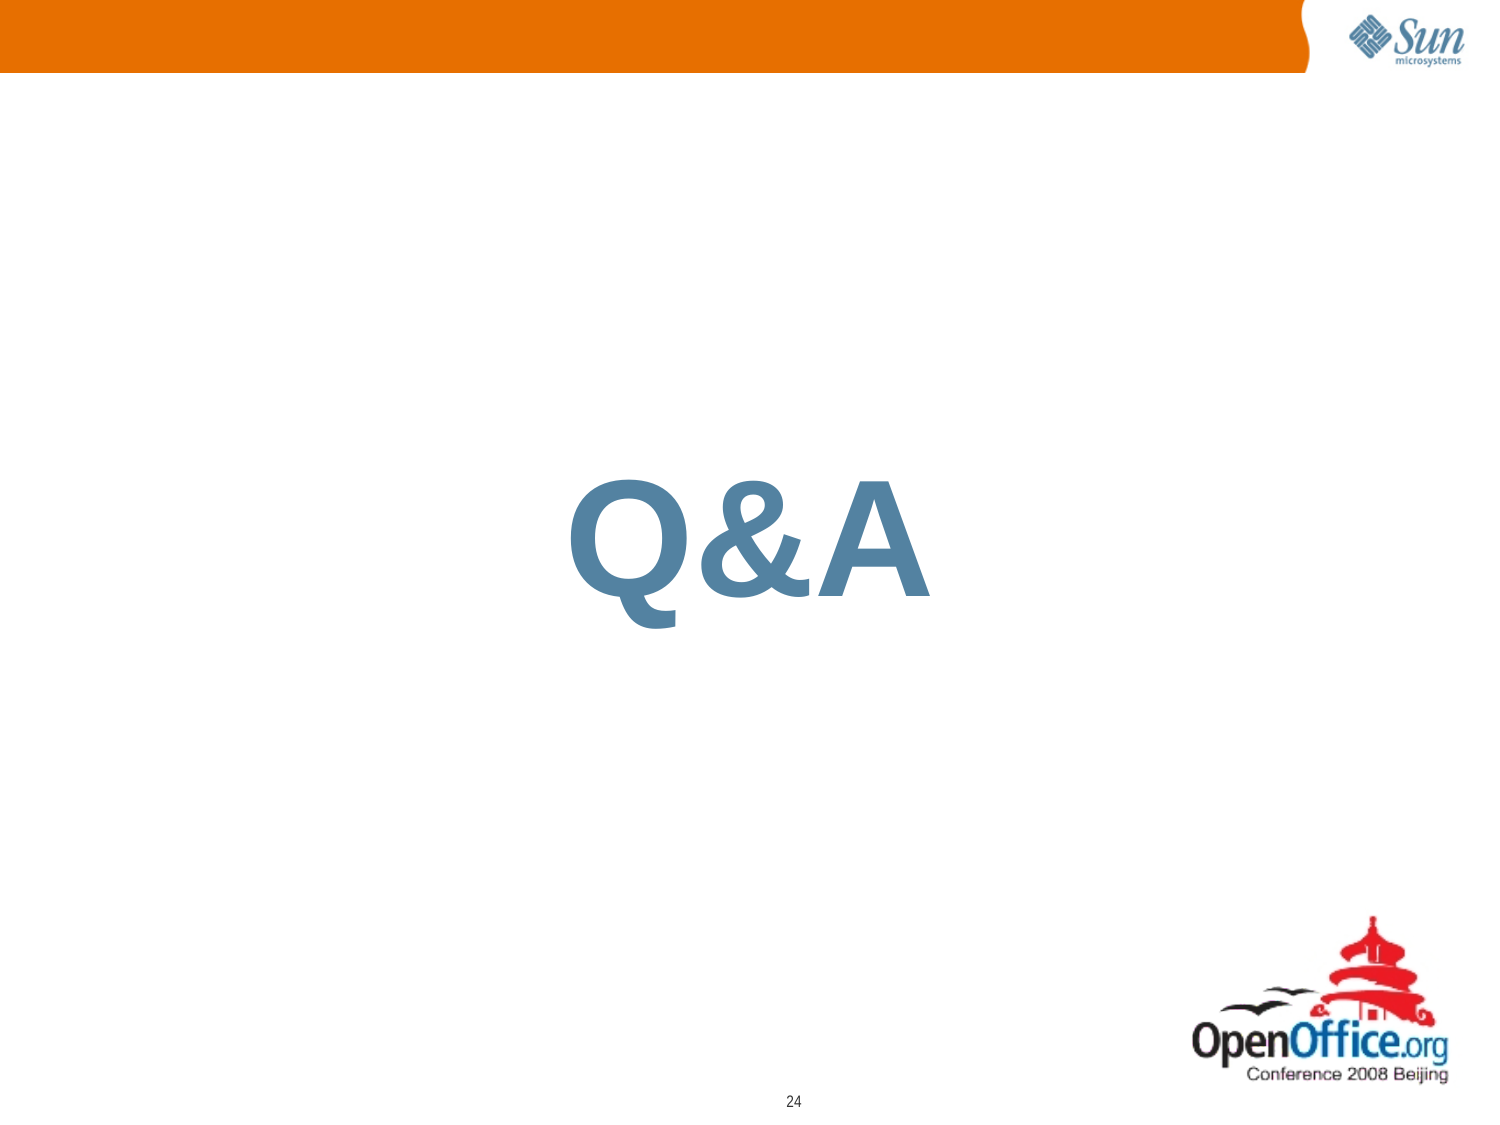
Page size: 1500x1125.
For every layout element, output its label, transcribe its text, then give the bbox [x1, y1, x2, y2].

picture [0, 0, 1500, 73]
picture [1179, 906, 1463, 1105]
text_box Q&A [564, 469, 935, 656]
